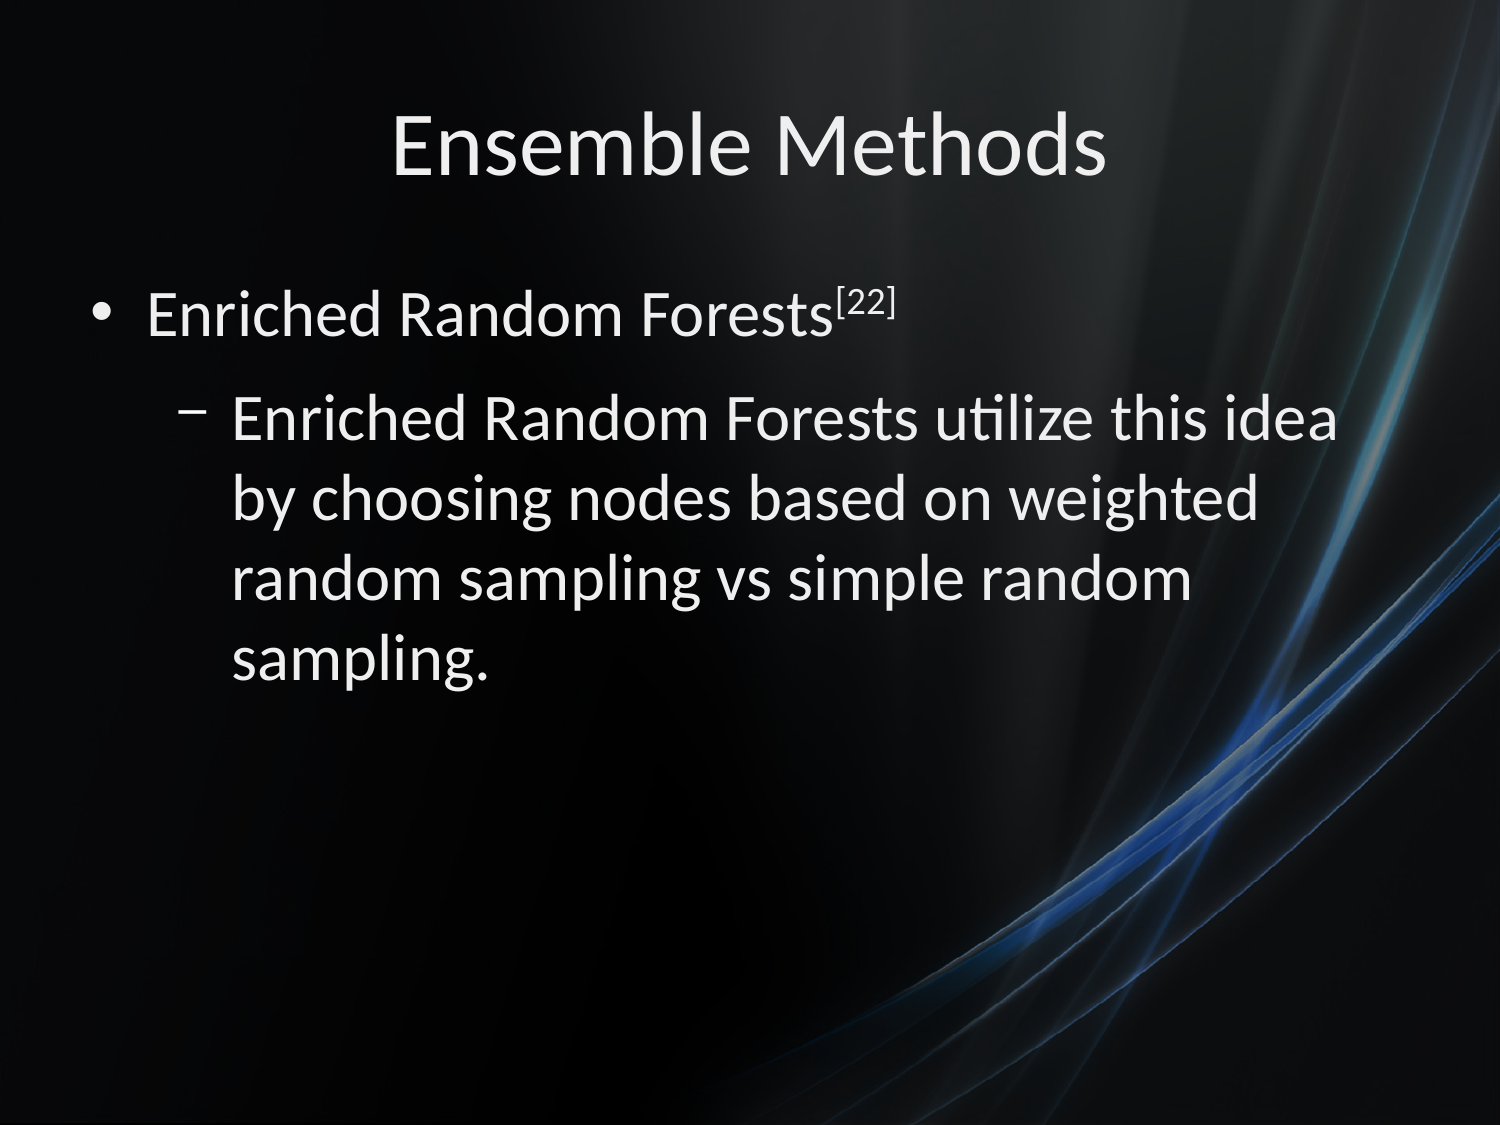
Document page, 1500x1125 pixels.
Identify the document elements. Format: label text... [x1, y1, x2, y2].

picture [0, 0, 1500, 1125]
list Enriched Random Forests[22] Enriched Random Forests utilize this idea by choosing nodes based on weighted random sampling vs simple random sampling. [75, 262, 1425, 1005]
title Ensemble Methods [75, 45, 1425, 233]
